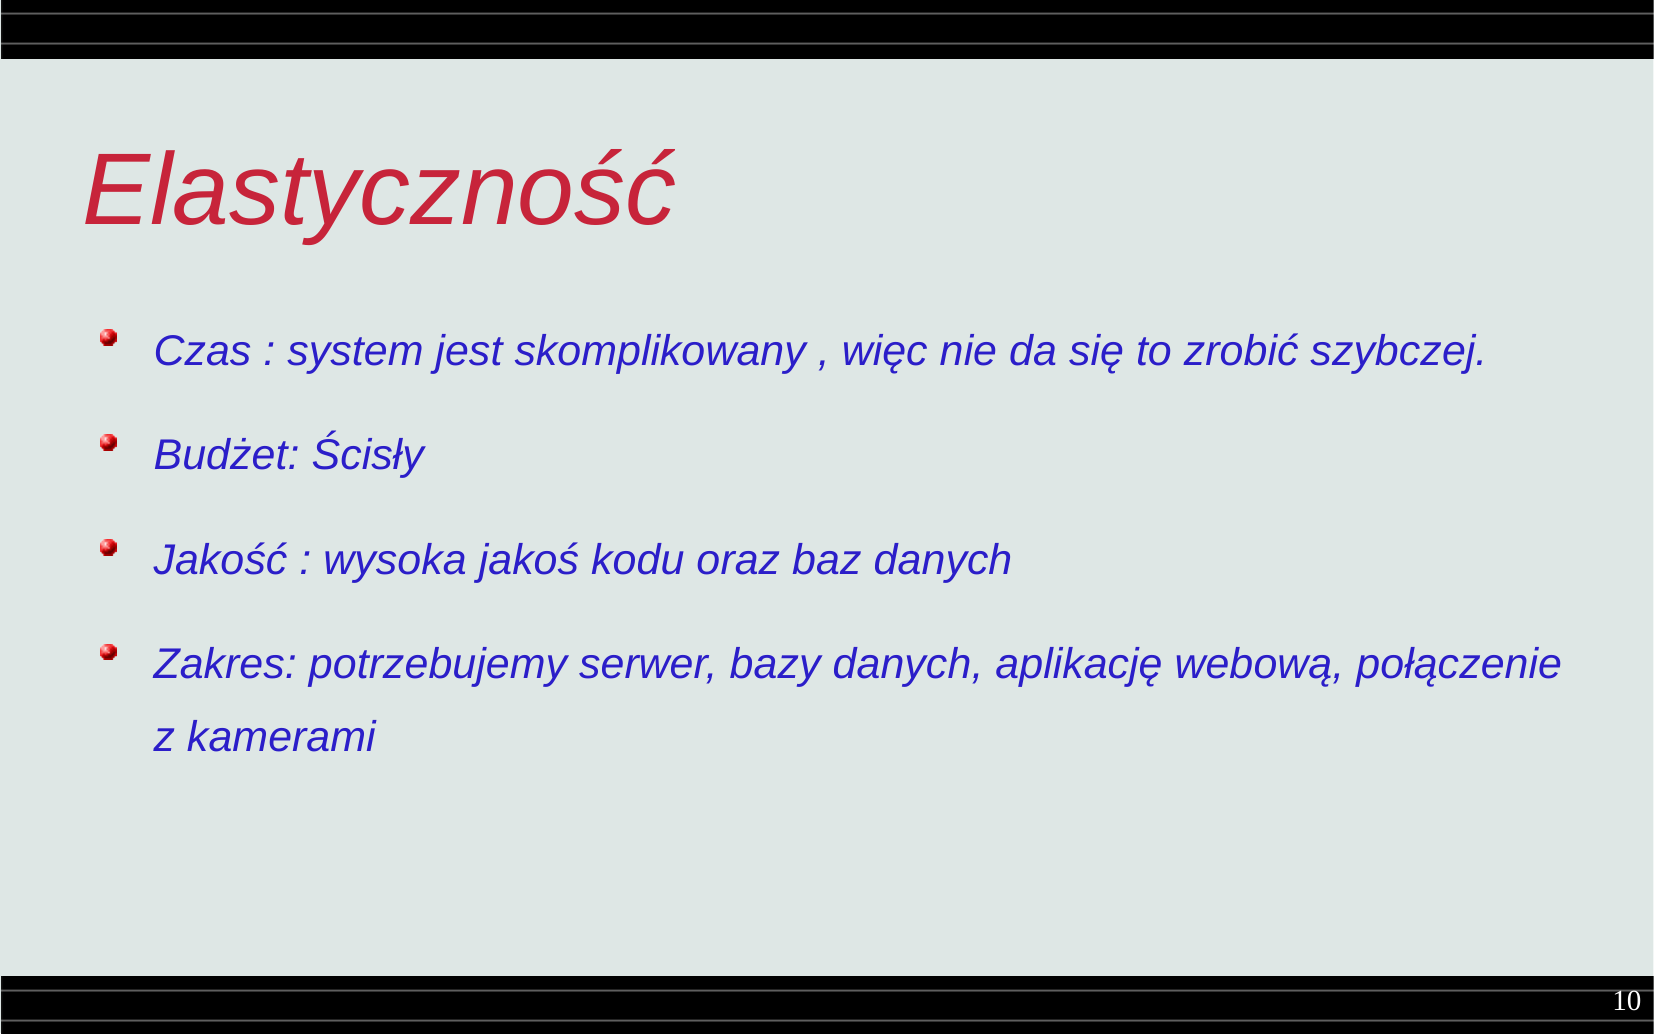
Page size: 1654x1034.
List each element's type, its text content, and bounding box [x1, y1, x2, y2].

list Czas : system jest skomplikowany , więc nie da się to zrobić szybczej. Budżet: Ścisły Jakość : wysoka jakoś kodu oraz baz danych Zakres: potrzebujemy serwer, bazy danych, aplikację webową, połączenie z kamerami [82, 301, 1571, 842]
picture [1, 976, 1654, 1034]
title Elastyczność [82, 103, 1571, 276]
picture [1, 0, 1654, 59]
